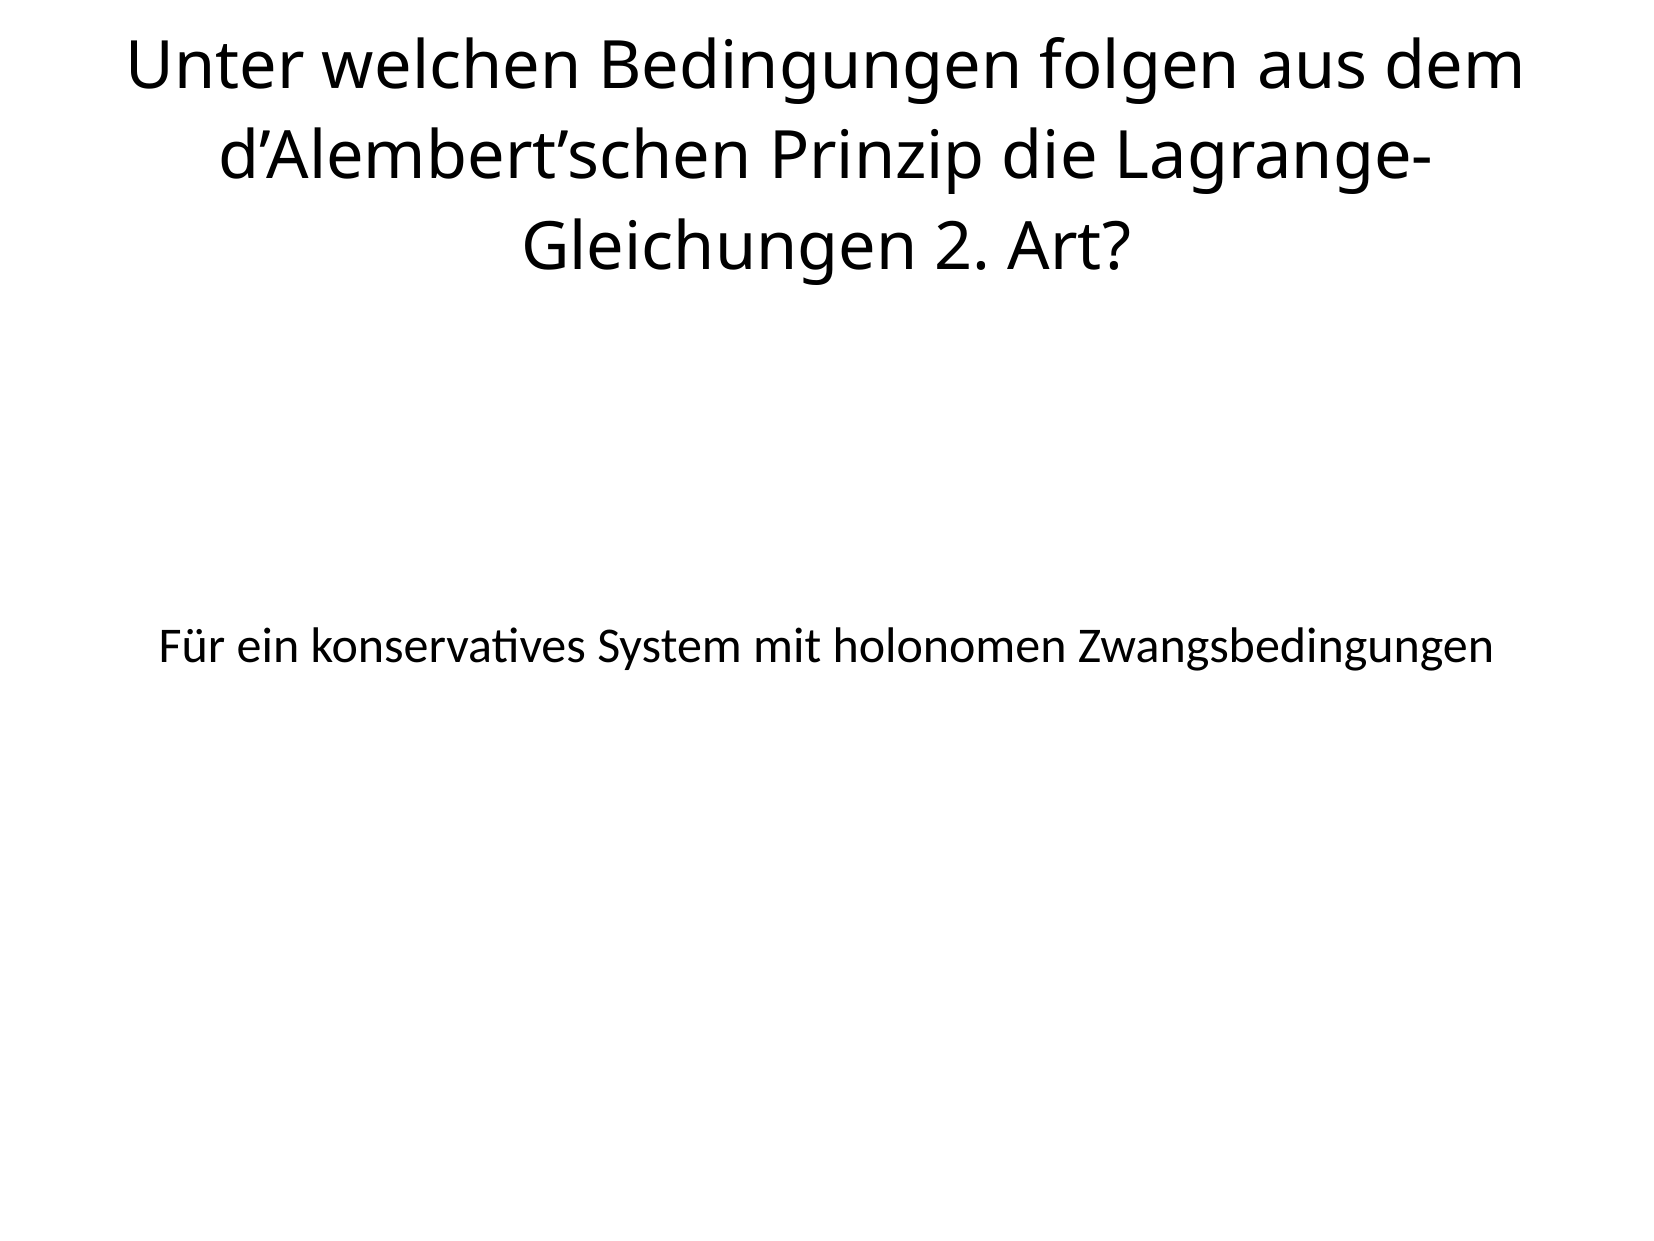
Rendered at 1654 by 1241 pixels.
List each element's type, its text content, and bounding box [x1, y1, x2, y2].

subtitle Für ein konservatives System mit holonomen Zwangsbedingungen [82, 290, 1571, 1010]
title Unter welchen Bedingungen folgen aus dem d’Alembert’schen Prinzip die Lagrange-Gleichungen 2. Art? [82, 19, 1571, 287]
